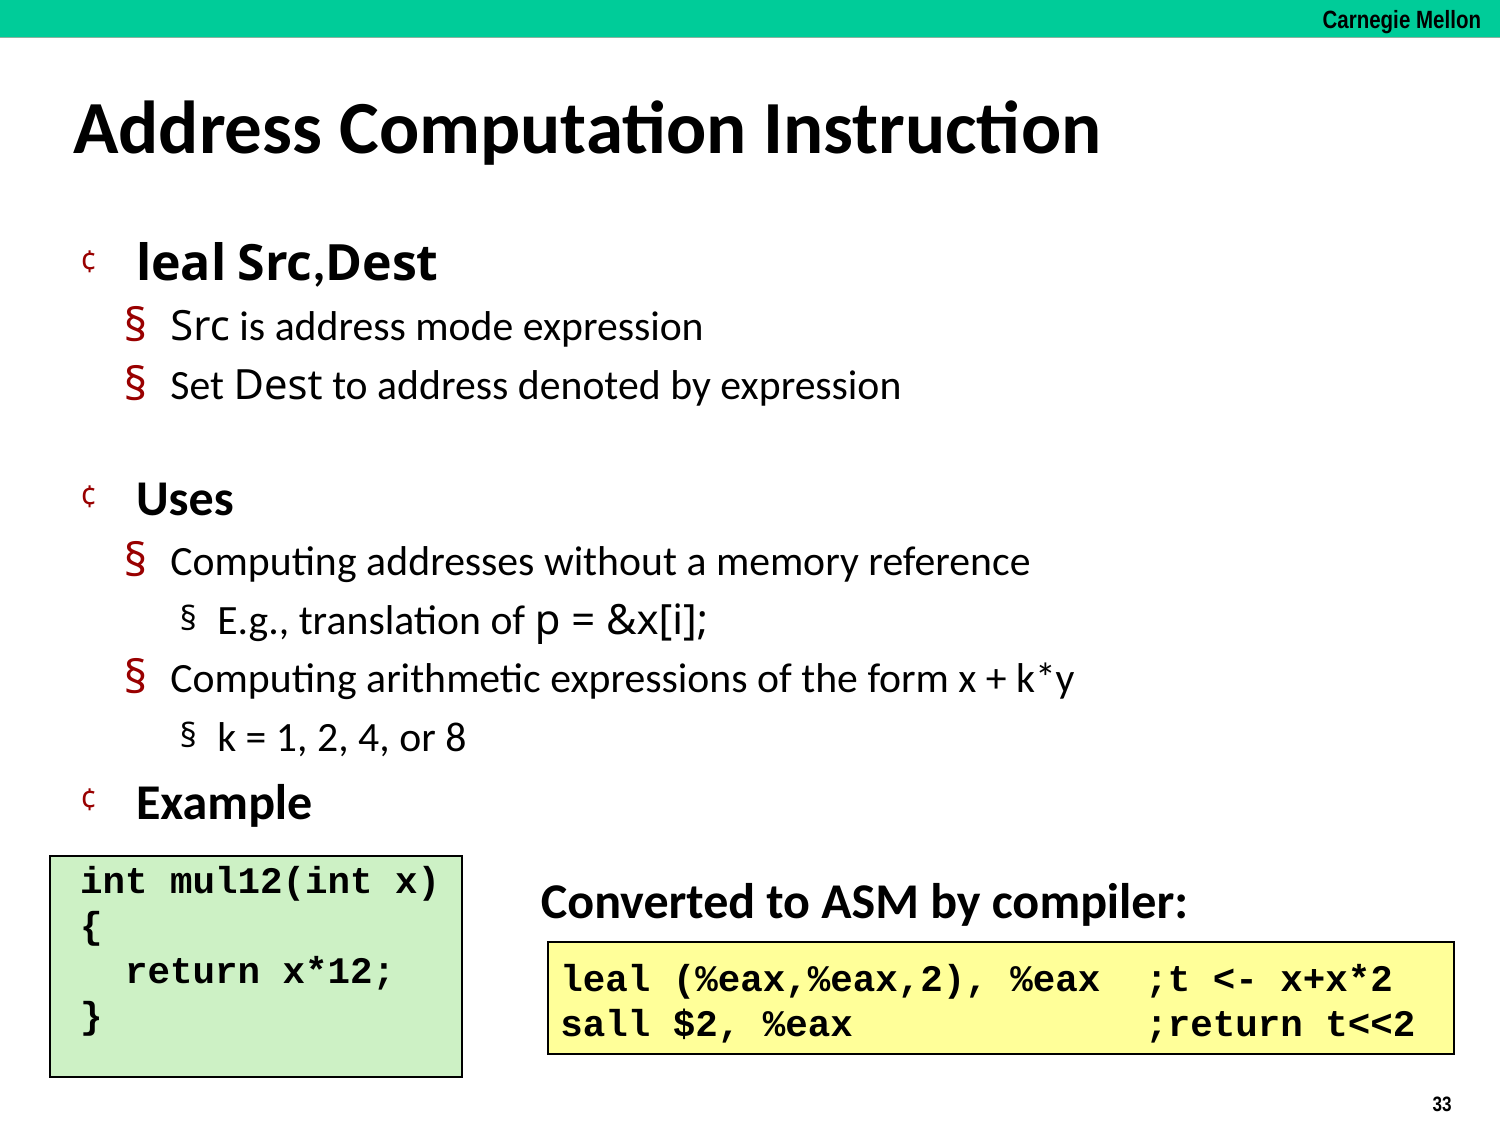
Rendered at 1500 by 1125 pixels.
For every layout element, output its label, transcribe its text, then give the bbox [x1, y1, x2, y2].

text_box Converted to ASM by compiler: [540, 868, 1189, 929]
list leal Src,Dest Src is address mode expression Set Dest to address denoted by expression Uses Computing addresses without a memory reference E.g., translation of p = &x[i]; Computing arithmetic expressions of the form x + k*y k = 1, 2, 4, or 8 Example [65, 223, 1361, 1040]
text_box int mul12(int x) { return x*12; } [50, 856, 463, 1077]
text_box Carnegie Mellon [1322, 3, 1500, 33]
title Address Computation Instruction [58, 71, 1304, 197]
text_box leal (%eax,%eax,2), %eax ;t <- x+x*2 sall $2, %eax ;return t<<2 [547, 941, 1455, 1055]
